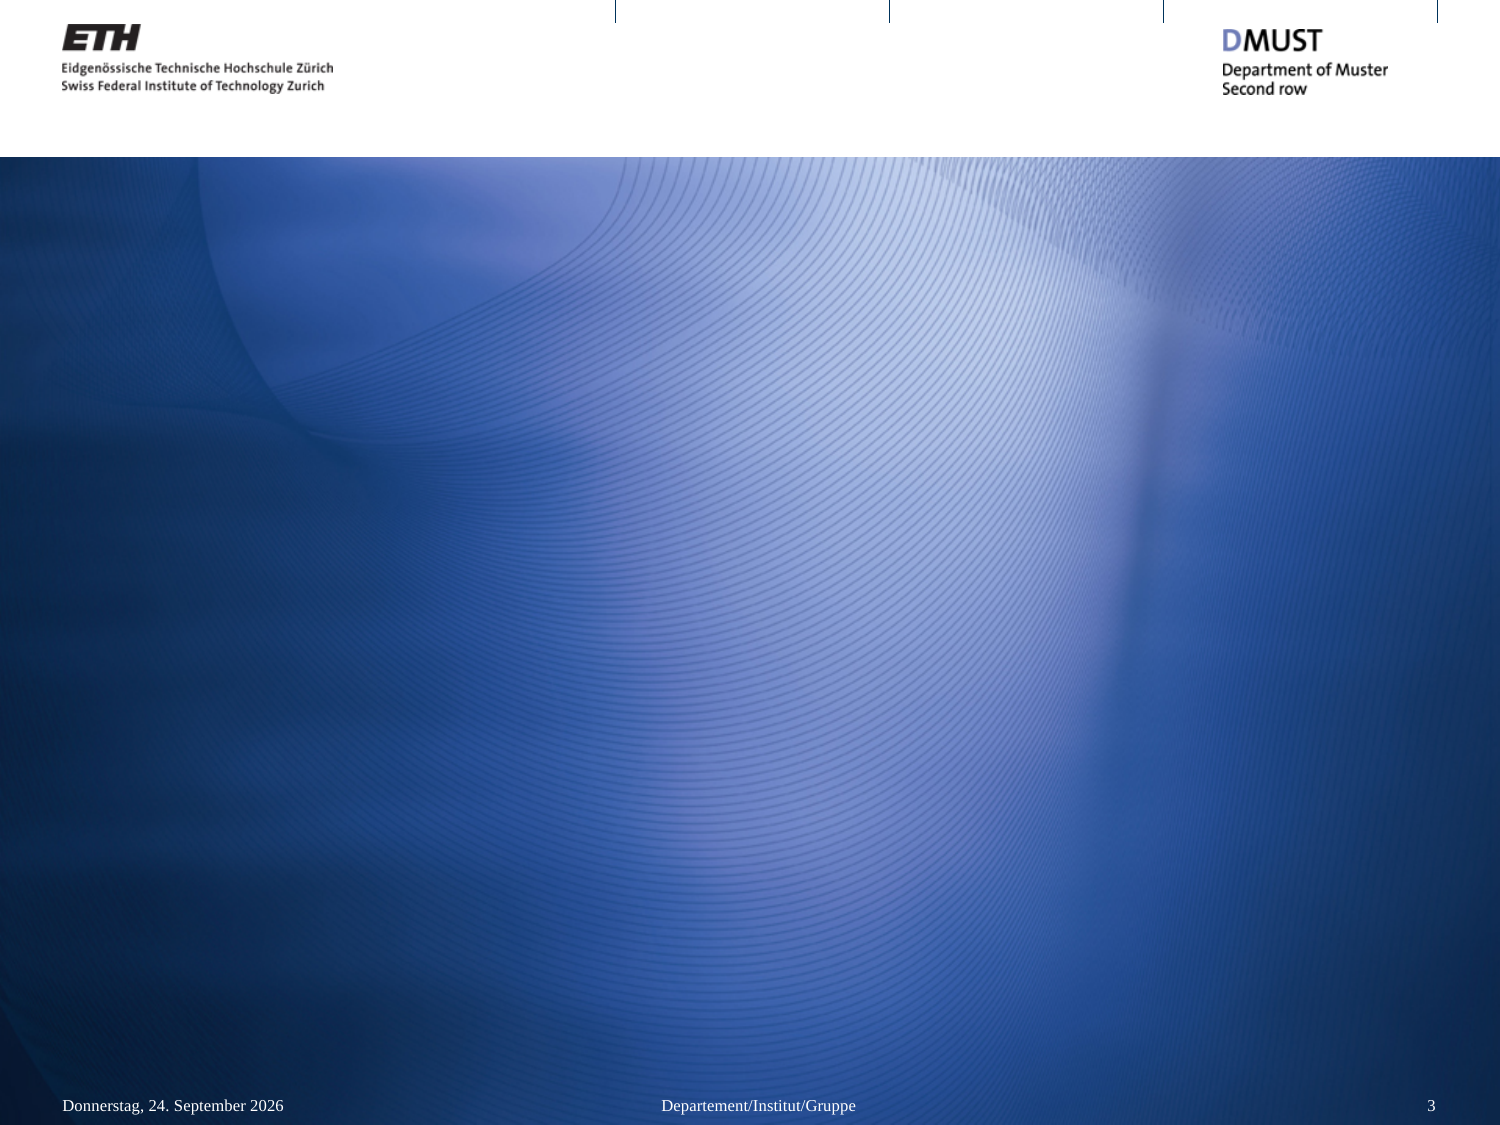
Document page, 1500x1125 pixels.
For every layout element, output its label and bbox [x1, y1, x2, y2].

picture [1223, 29, 1388, 95]
picture [62, 24, 333, 94]
picture [0, 157, 1500, 1125]
